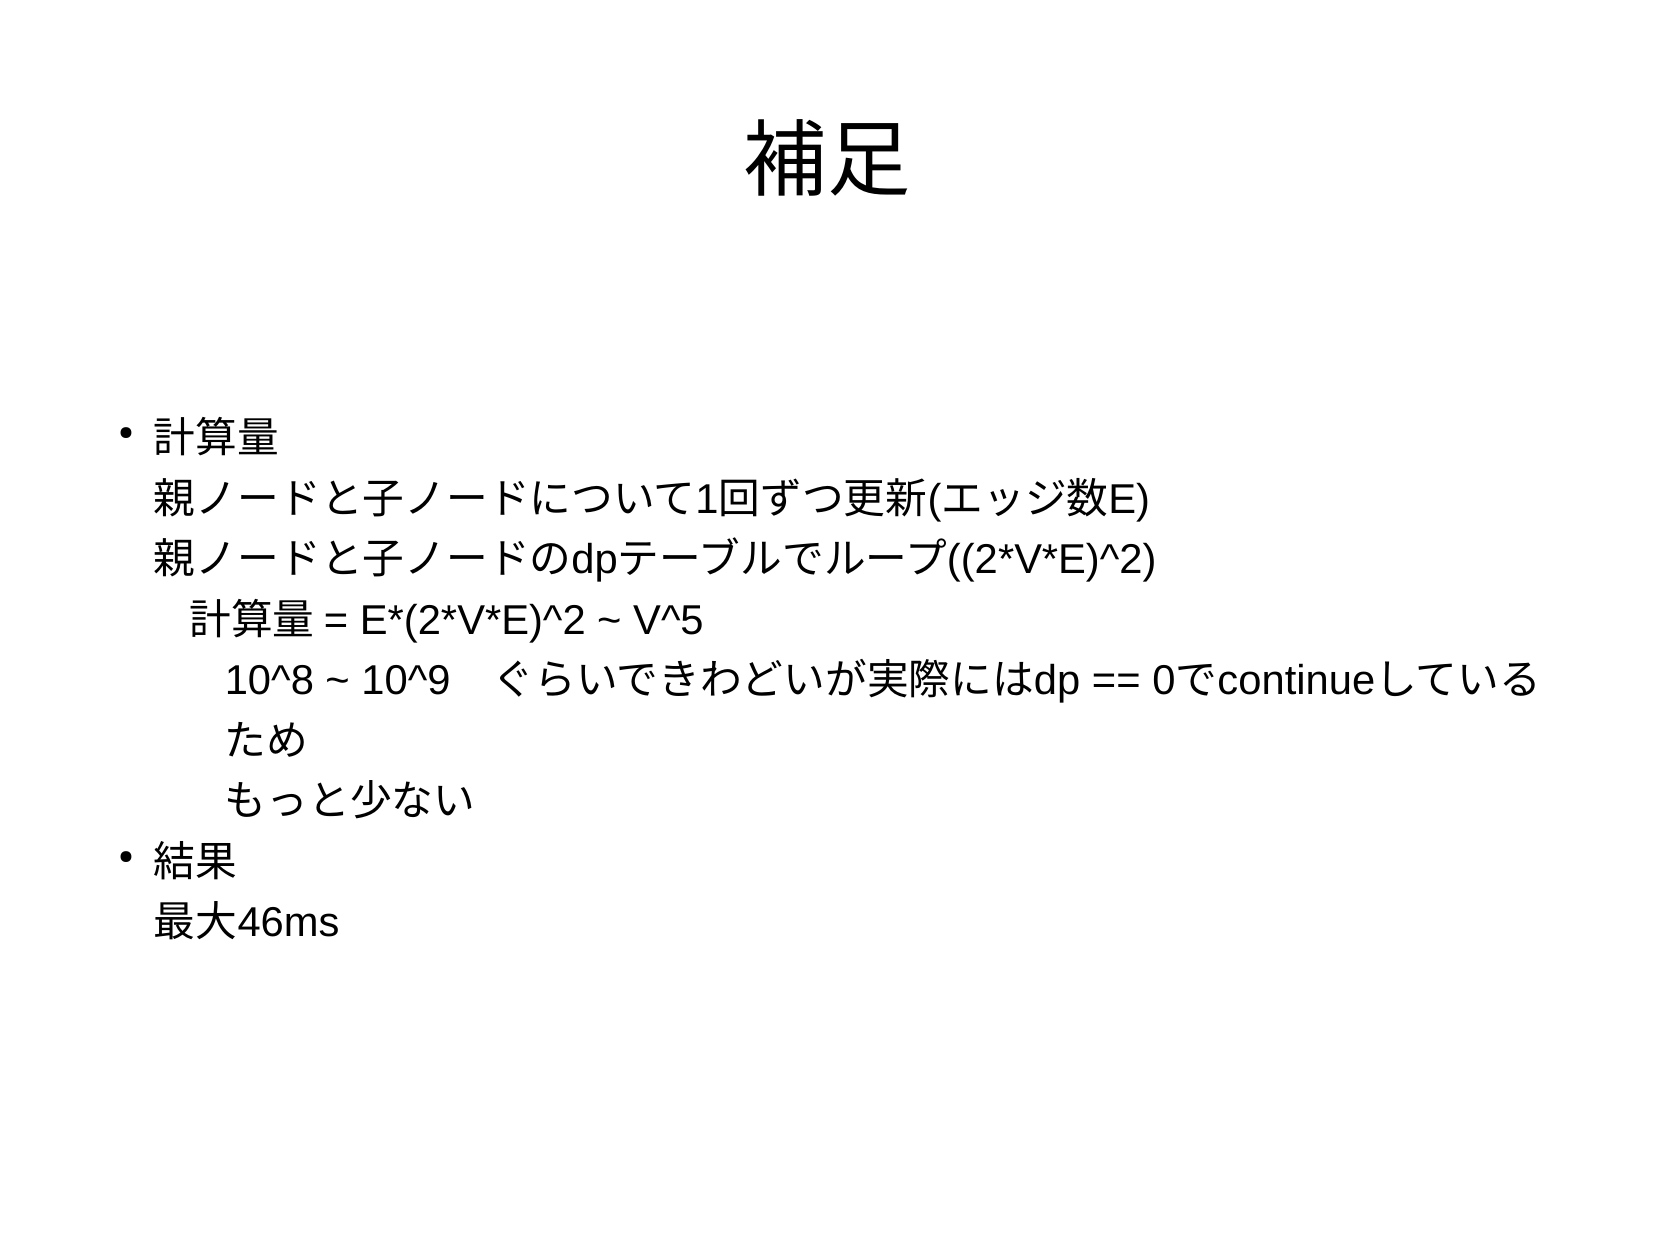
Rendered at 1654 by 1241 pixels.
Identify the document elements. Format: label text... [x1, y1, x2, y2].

title 補足 [83, 49, 1572, 257]
text_box 計算量 親ノードと子ノードについて1回ずつ更新(エッジ数E) 親ノードと子ノードのdpテーブルでループ((2*V*E)^2) 計算量 = E*(2*V*E)^2 ~ V^5 10^8 ~ 10^9 ぐらいできわどいが実際にはdp == 0でcontinueしているため もっと少ない 結果 最大46ms [83, 290, 1572, 1109]
